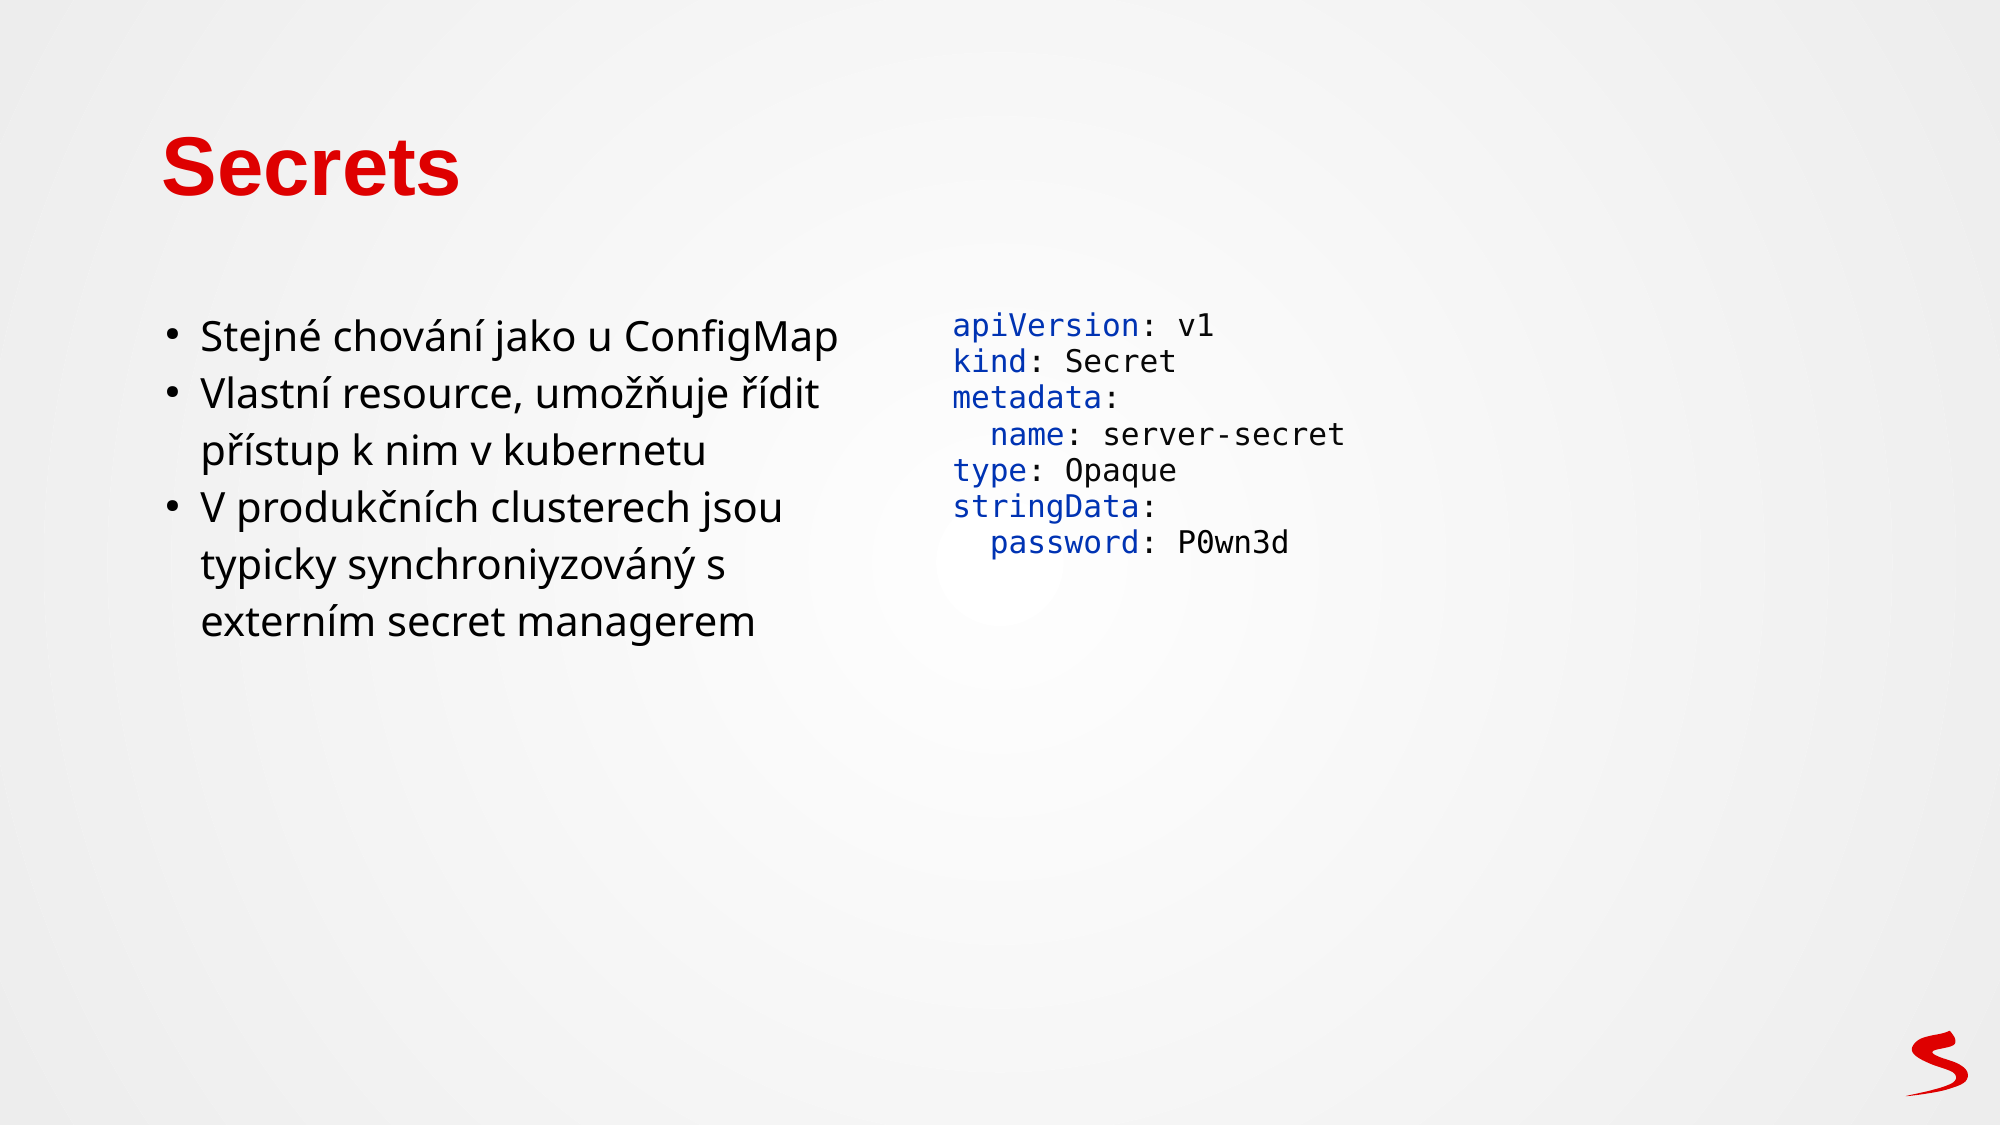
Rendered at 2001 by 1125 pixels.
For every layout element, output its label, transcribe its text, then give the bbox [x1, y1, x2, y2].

text_box Secrets [146, 112, 1816, 229]
text_box apiVersion: v1 kind: Secret metadata: name: server-secret type: Opaque stringData: password: P0wn3d [937, 300, 1951, 896]
text_box Stejné chování jako u ConfigMap Vlastní resource, umožňuje řídit přístup k nim v kubernetu V produkčních clusterech jsou typicky synchroniyzováný s externím secret managerem [150, 299, 901, 1050]
